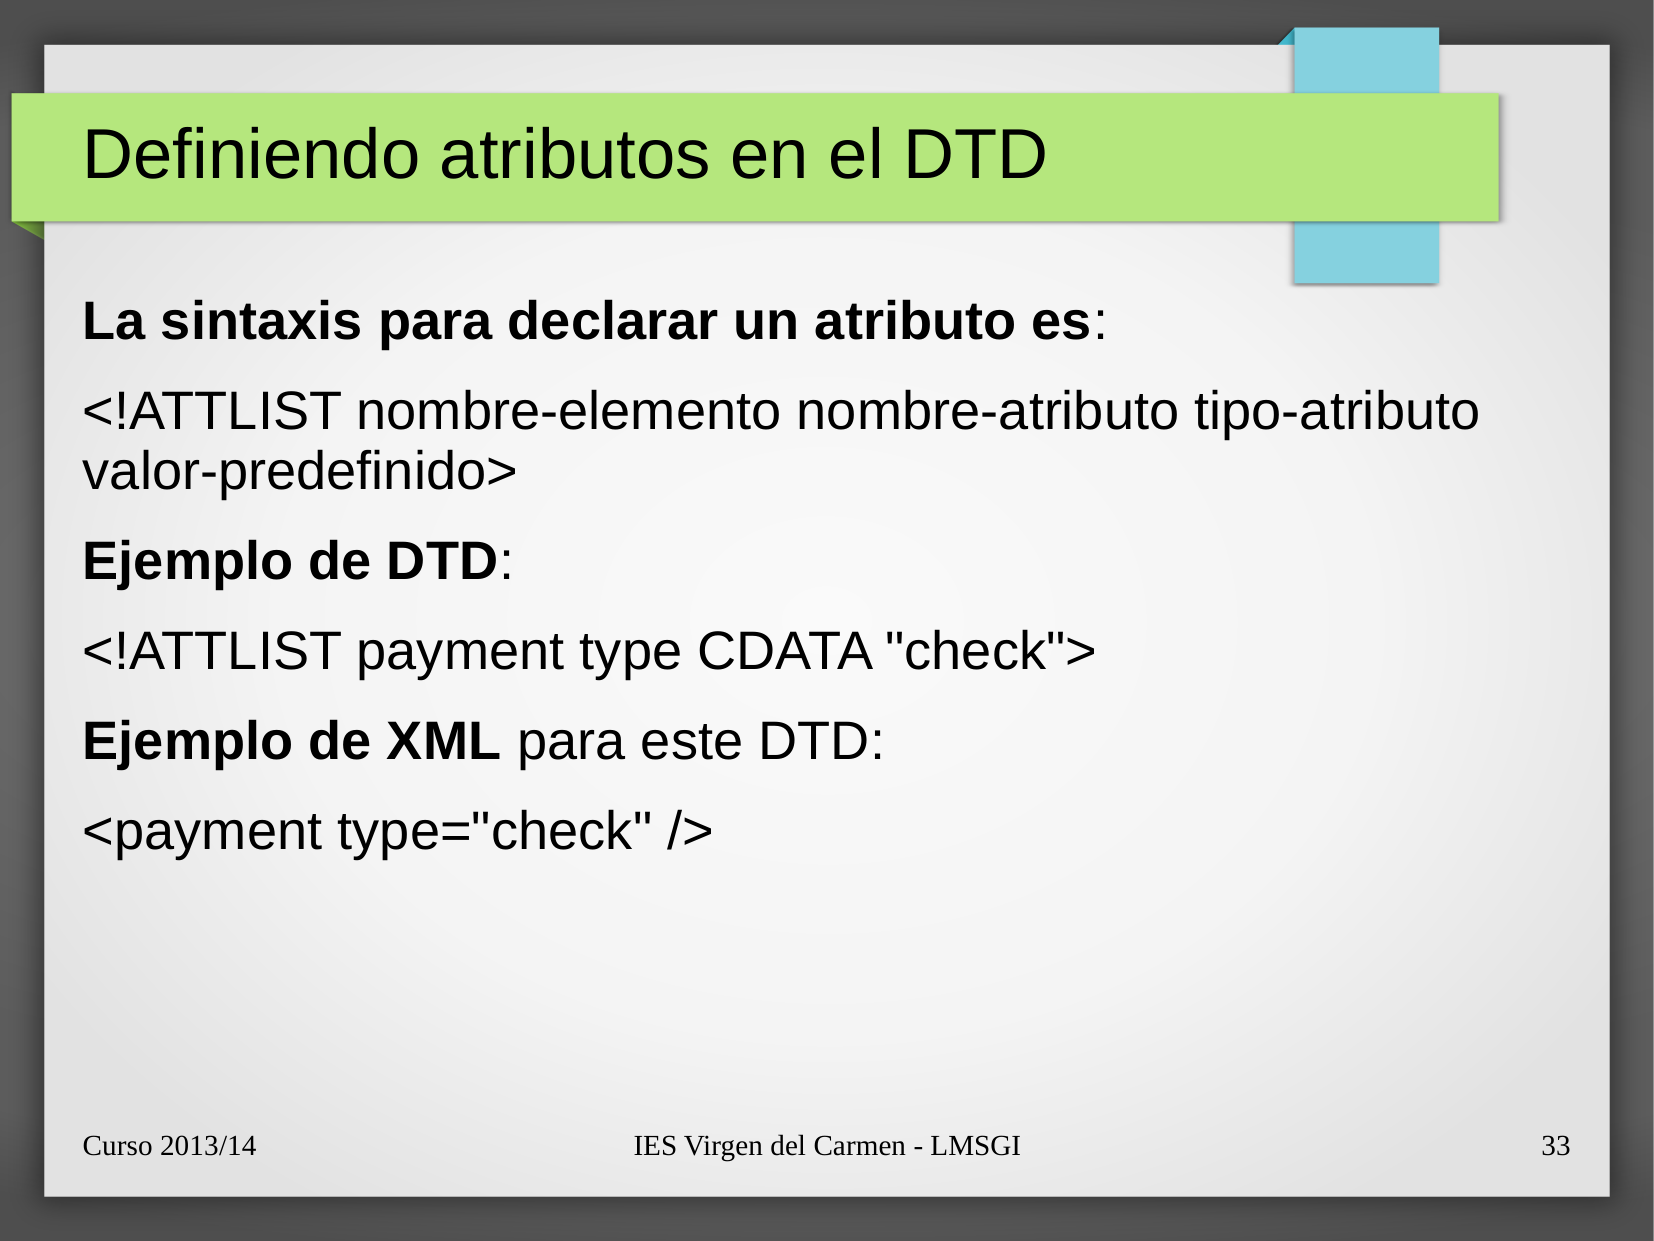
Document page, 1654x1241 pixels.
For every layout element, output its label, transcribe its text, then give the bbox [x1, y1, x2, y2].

title Definiendo atributos en el DTD [82, 94, 1264, 213]
list La sintaxis para declarar un atributo es: <!ATTLIST nombre-elemento nombre-atributo tipo-atributo valor-predefinido> Ejemplo de DTD: <!ATTLIST payment type CDATA "check"> Ejemplo de XML para este DTD: <payment type="check" /> [82, 290, 1571, 1010]
picture [0, 0, 1654, 1241]
